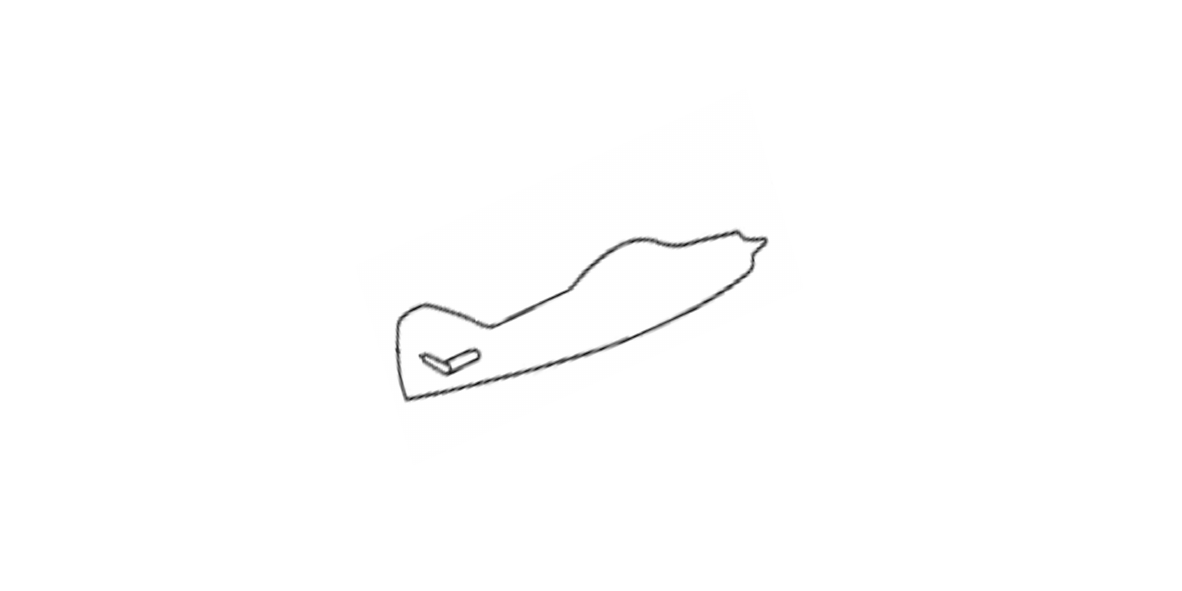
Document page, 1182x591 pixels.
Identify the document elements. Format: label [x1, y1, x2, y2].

picture [355, 88, 803, 465]
